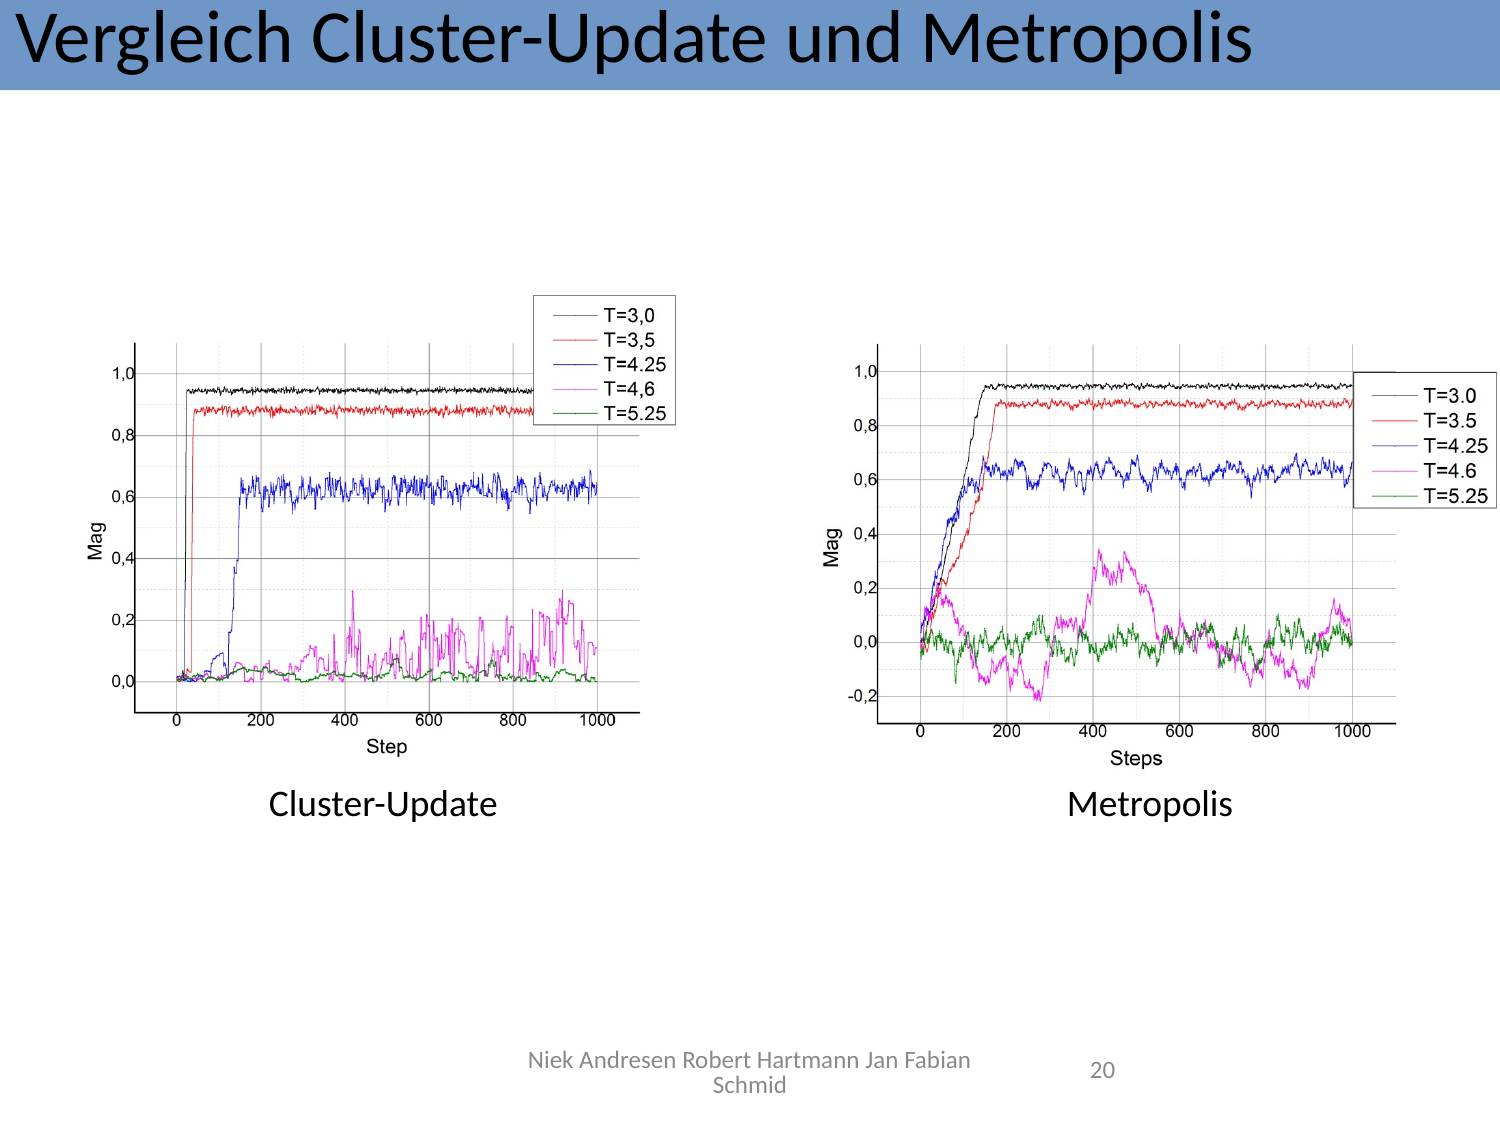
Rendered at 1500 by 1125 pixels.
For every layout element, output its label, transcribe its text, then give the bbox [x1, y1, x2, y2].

text_box [1074, 1042, 1426, 1103]
text_box Vergleich Cluster-Update und Metropolis [0, 0, 1500, 91]
text_box Niek Andresen Robert Hartmann Jan Fabian Schmid [512, 1042, 988, 1103]
text_box Metropolis [1051, 780, 1277, 841]
text_box Cluster-Update [253, 780, 564, 841]
picture [2, 284, 1500, 811]
